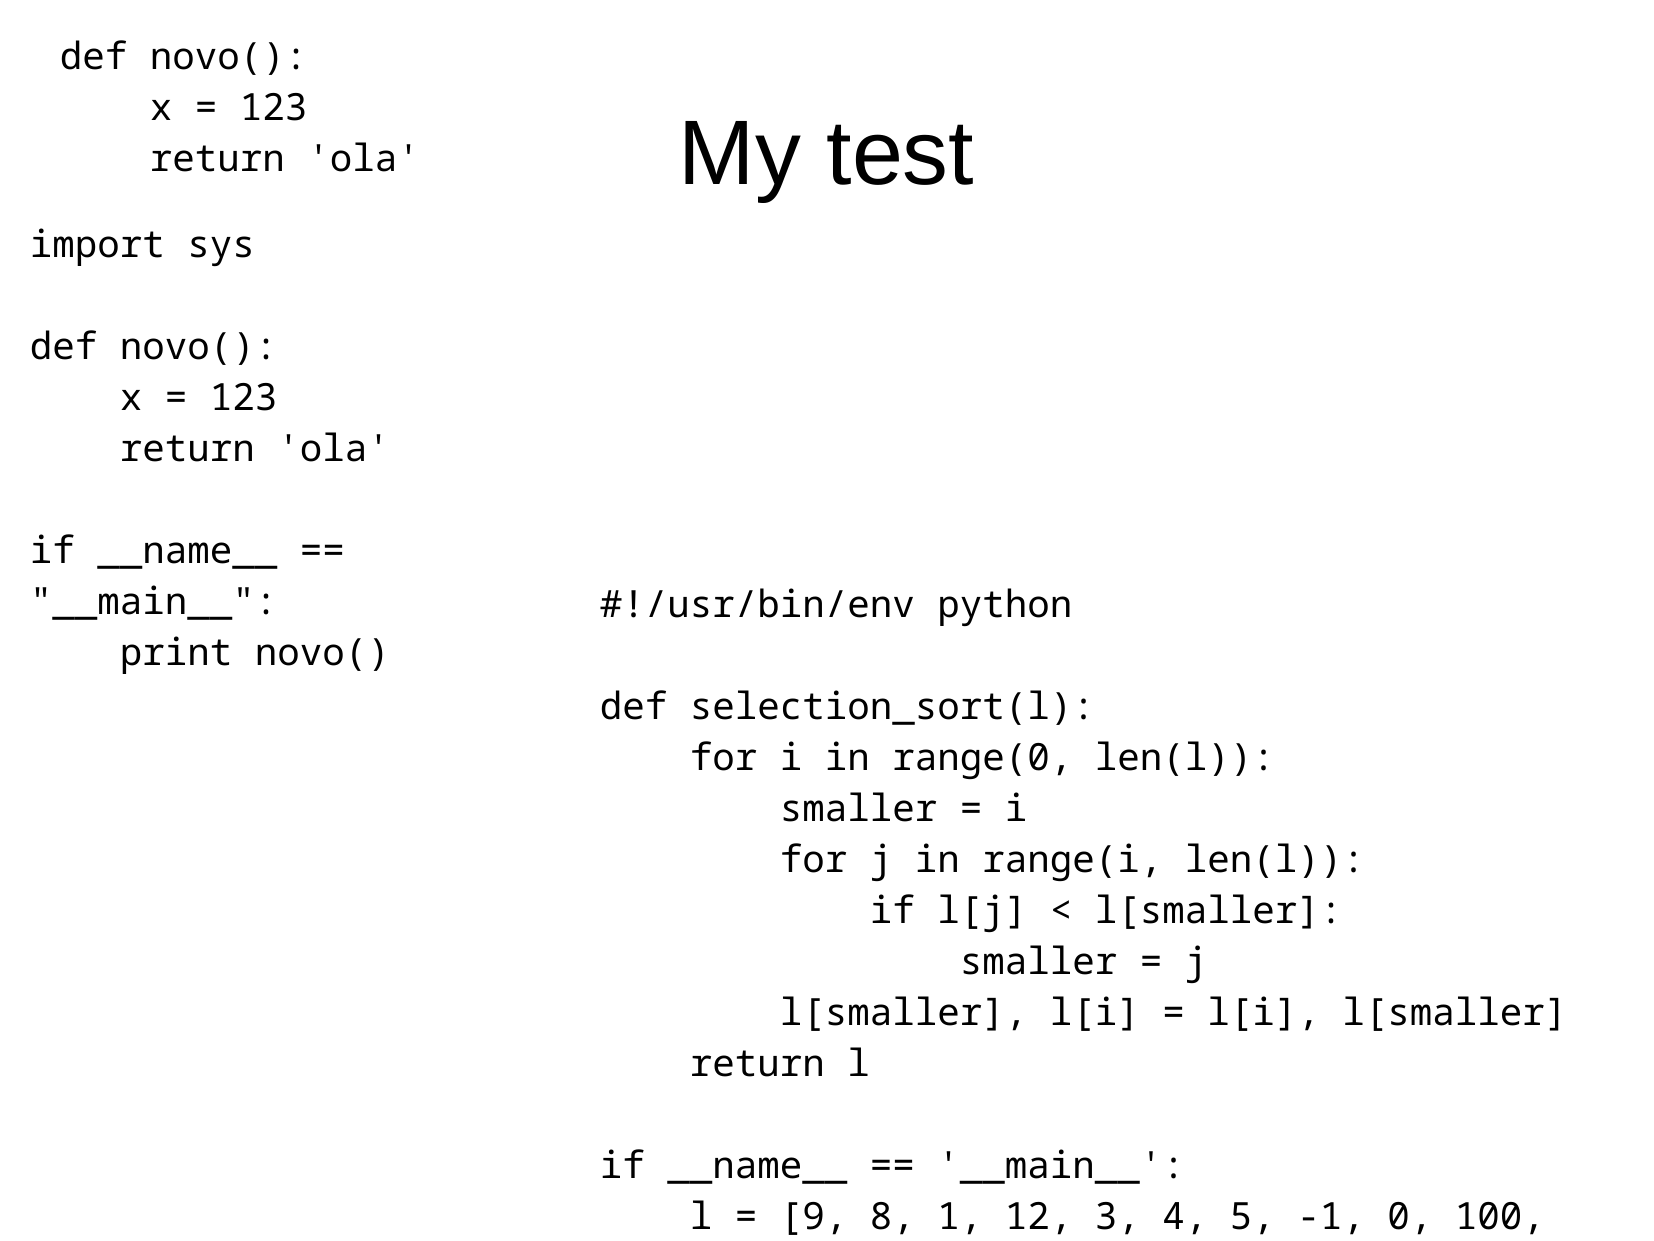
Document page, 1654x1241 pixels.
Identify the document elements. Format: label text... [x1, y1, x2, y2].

text_box def novo(): x = 123 return 'ola' [45, 21, 451, 151]
title My test [334, 153, 346, 169]
title My test [223, 151, 233, 169]
text_box #!/usr/bin/env python def selection_sort(l): for i in range(0, len(l)): smaller = i for j in range(i, len(l)): if l[j] < l[smaller]: smaller = j l[smaller], l[i] = l[i], l[smaller] return l if __name__ == '__main__': l = [9, 8, 1, 12, 3, 4, 5, -1, 0, 100, 12, 9] #l = [10, 9, 8, 7, 6, 5, 4, 3, 2, 1, 0, -1, -1] #l = [-1, -1, -1, -1, -1, -1] #l = [-1, 0, 1, 3, 4, 5, 8, 9, 9, 12, 12, 100] print selection_sort(l) [585, 570, 1636, 1231]
title My test [82, 49, 1571, 257]
text_box import sys def novo(): x = 123 return 'ola' if __name__ == "__main__": print novo() [15, 210, 571, 601]
